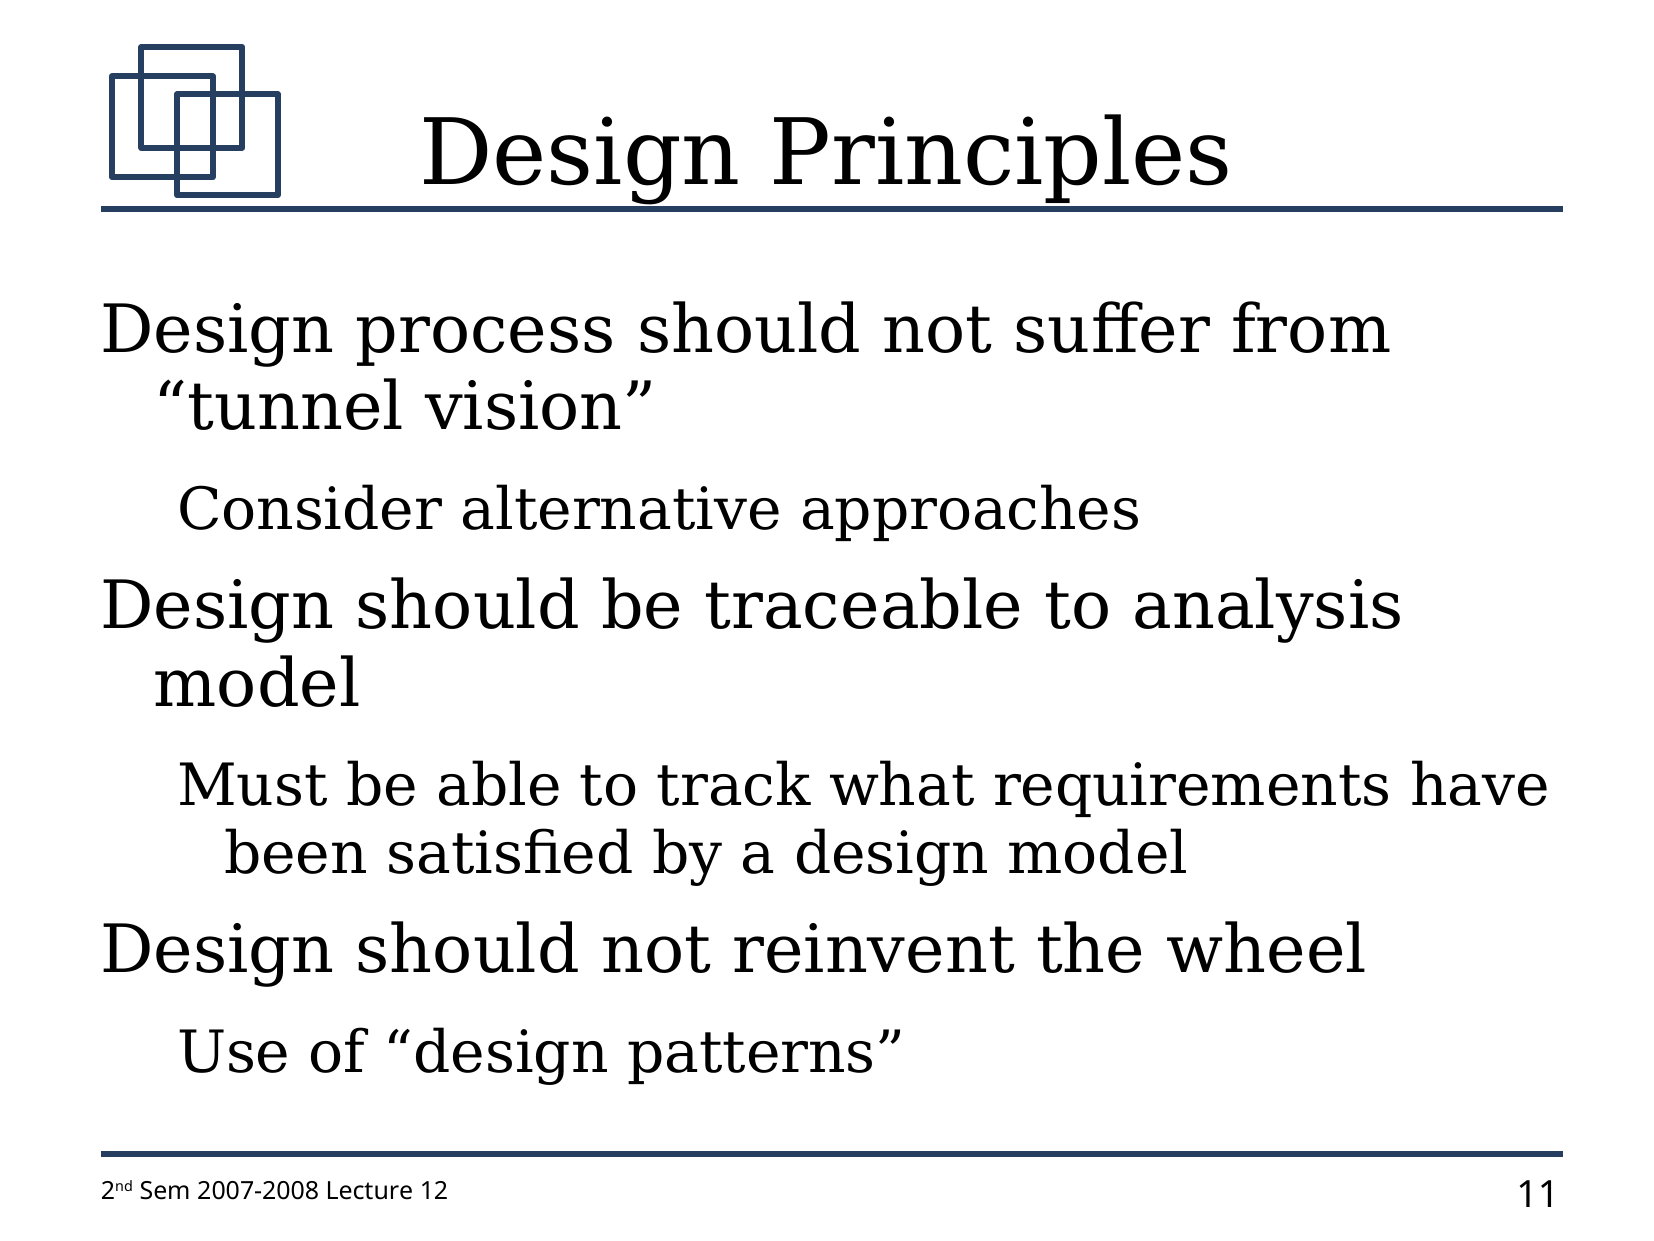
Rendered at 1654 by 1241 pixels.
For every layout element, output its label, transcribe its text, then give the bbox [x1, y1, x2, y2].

title Design Principles [82, 49, 1571, 257]
list Design process should not suffer from “tunnel vision” Consider alternative approaches Design should be traceable to analysis model Must be able to track what requirements have been satisfied by a design model Design should not reinvent the wheel Use of “design patterns” [82, 290, 1571, 1109]
